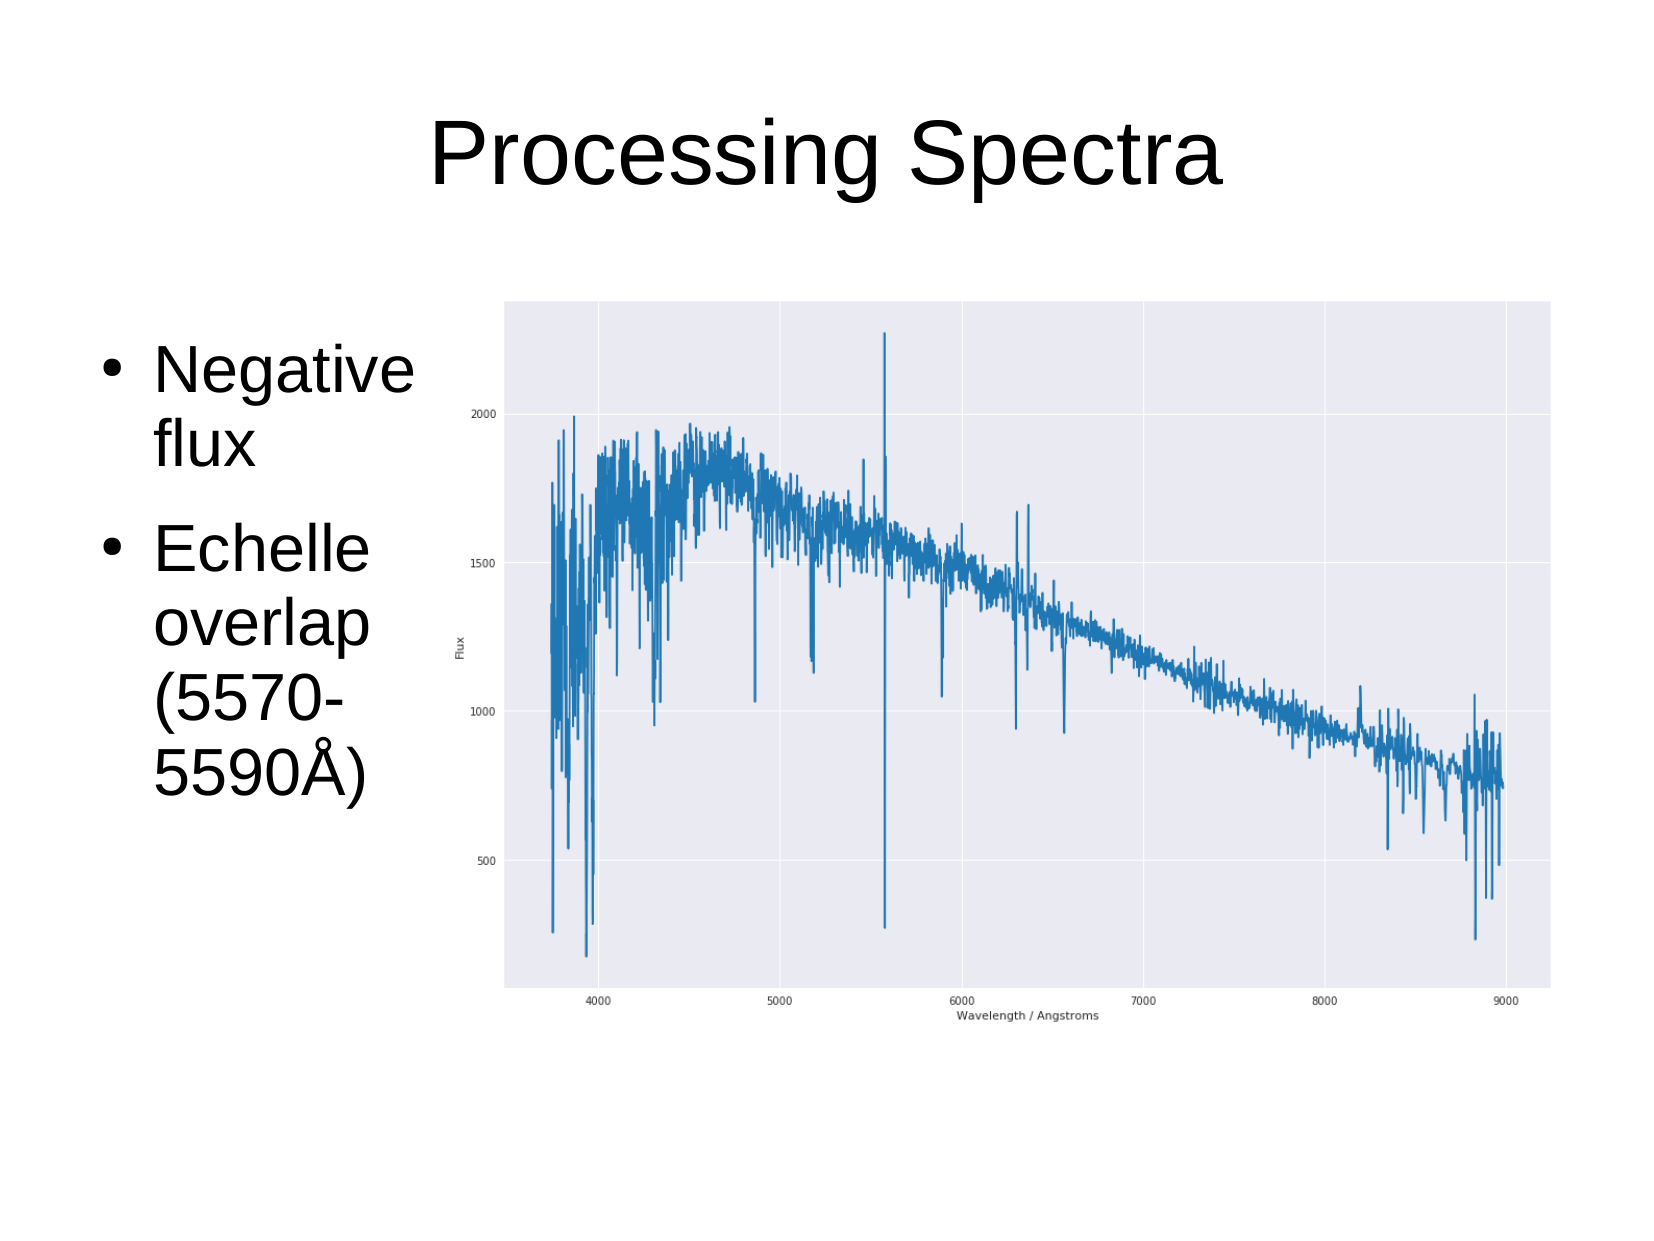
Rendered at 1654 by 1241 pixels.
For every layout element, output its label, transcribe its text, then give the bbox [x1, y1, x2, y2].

list Negative flux Echelle overlap (5570-5590Å) [82, 331, 449, 1051]
picture [448, 295, 1558, 1028]
title Processing Spectra [82, 49, 1571, 257]
